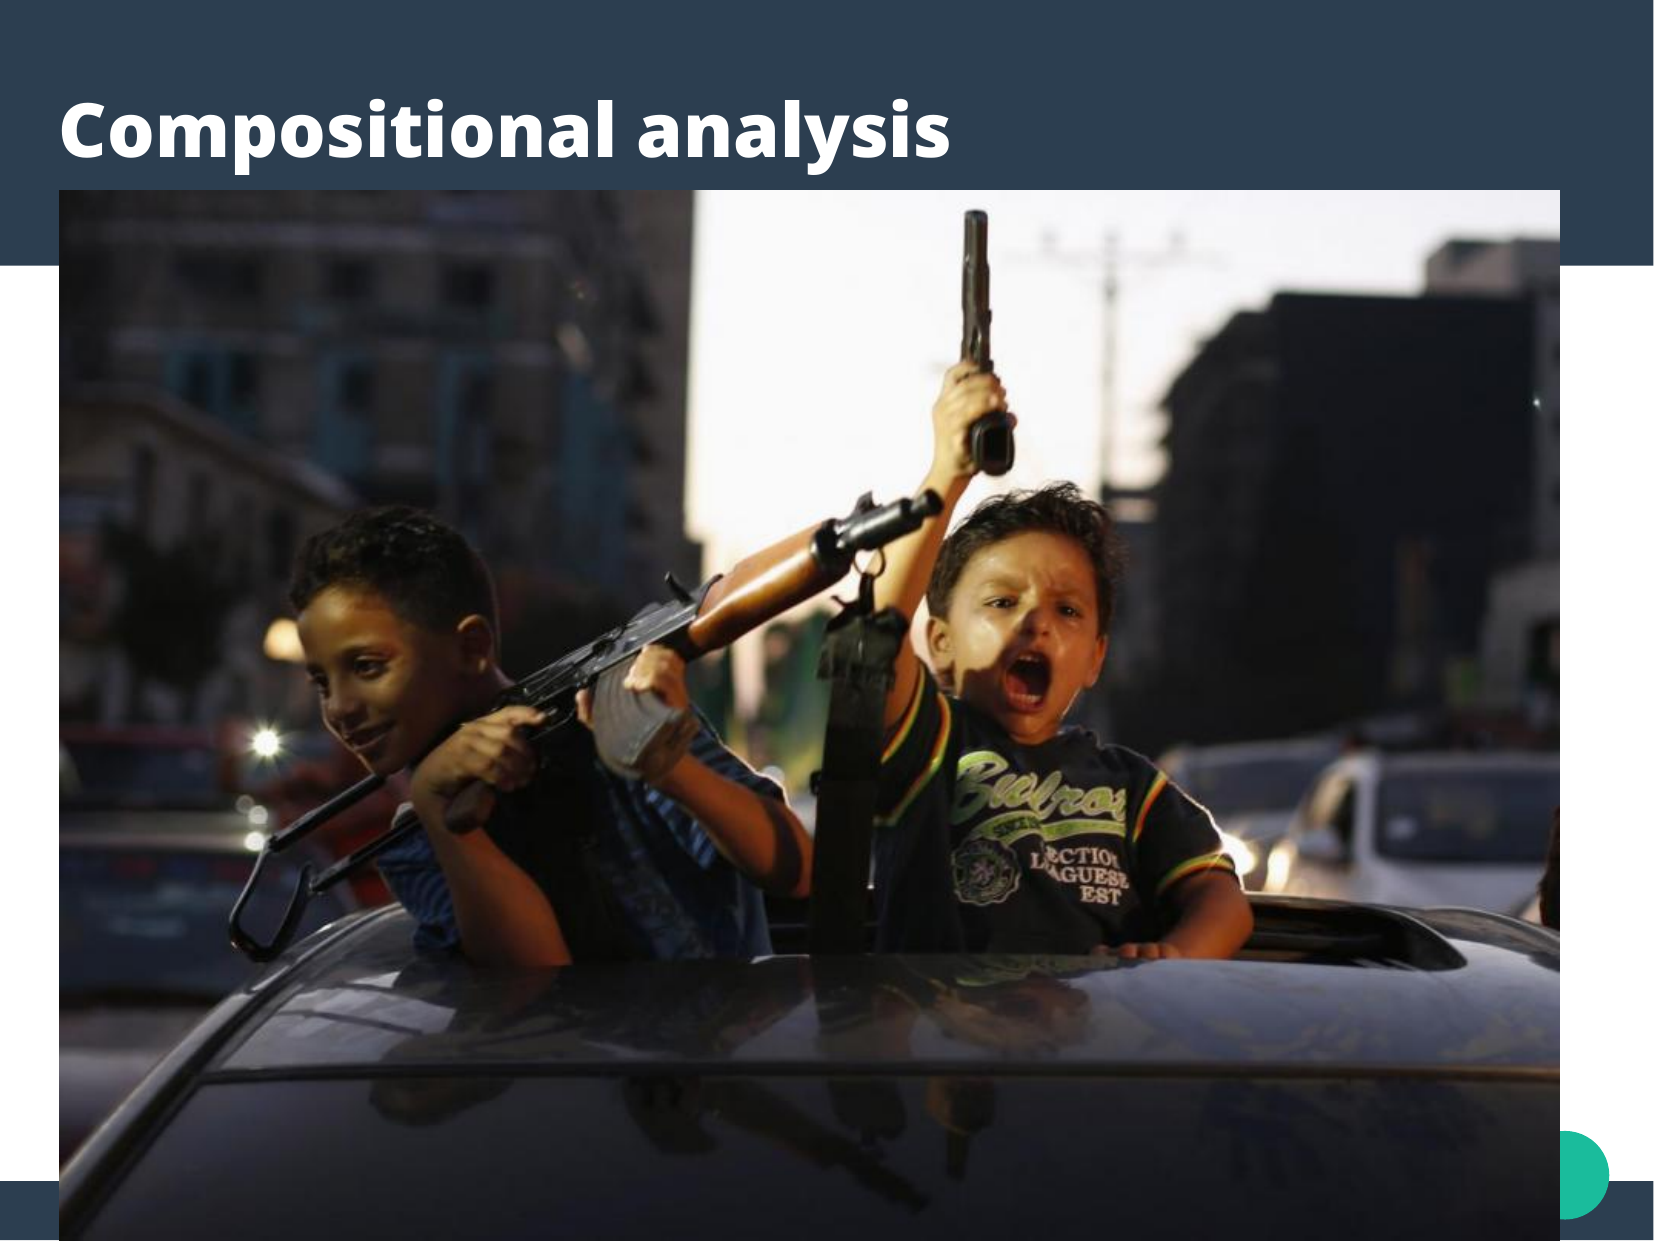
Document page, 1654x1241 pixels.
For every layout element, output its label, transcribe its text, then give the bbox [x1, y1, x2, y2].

picture [59, 190, 1560, 1241]
title Compositional analysis [59, 49, 1595, 207]
